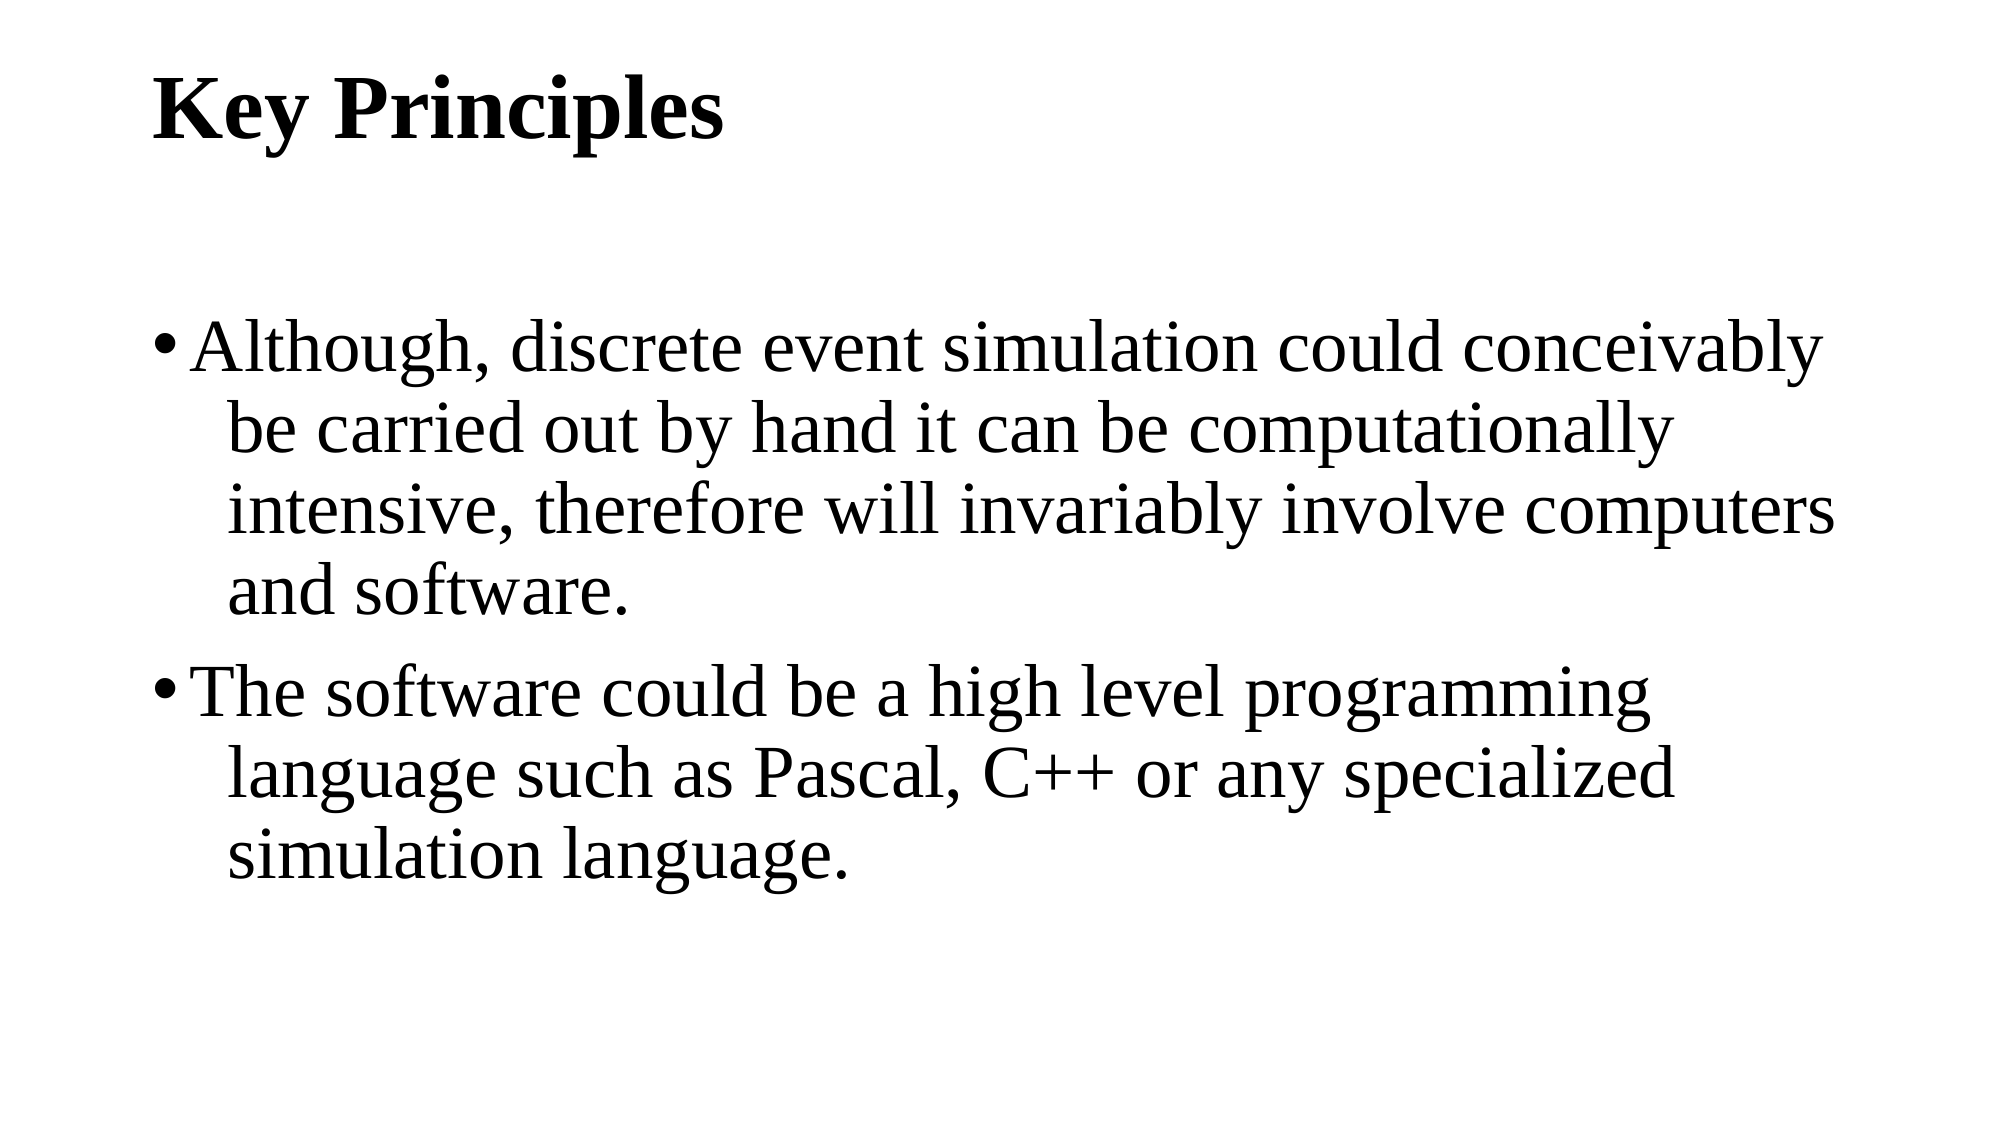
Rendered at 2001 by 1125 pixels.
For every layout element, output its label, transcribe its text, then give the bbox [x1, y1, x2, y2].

list Although, discrete event simulation could conceivably be carried out by hand it can be computationally intensive, therefore will invariably involve computers and software. The software could be a high level programming language such as Pascal, C++ or any specialized simulation language. [137, 299, 1863, 970]
title Key Principles [137, 0, 1863, 218]
